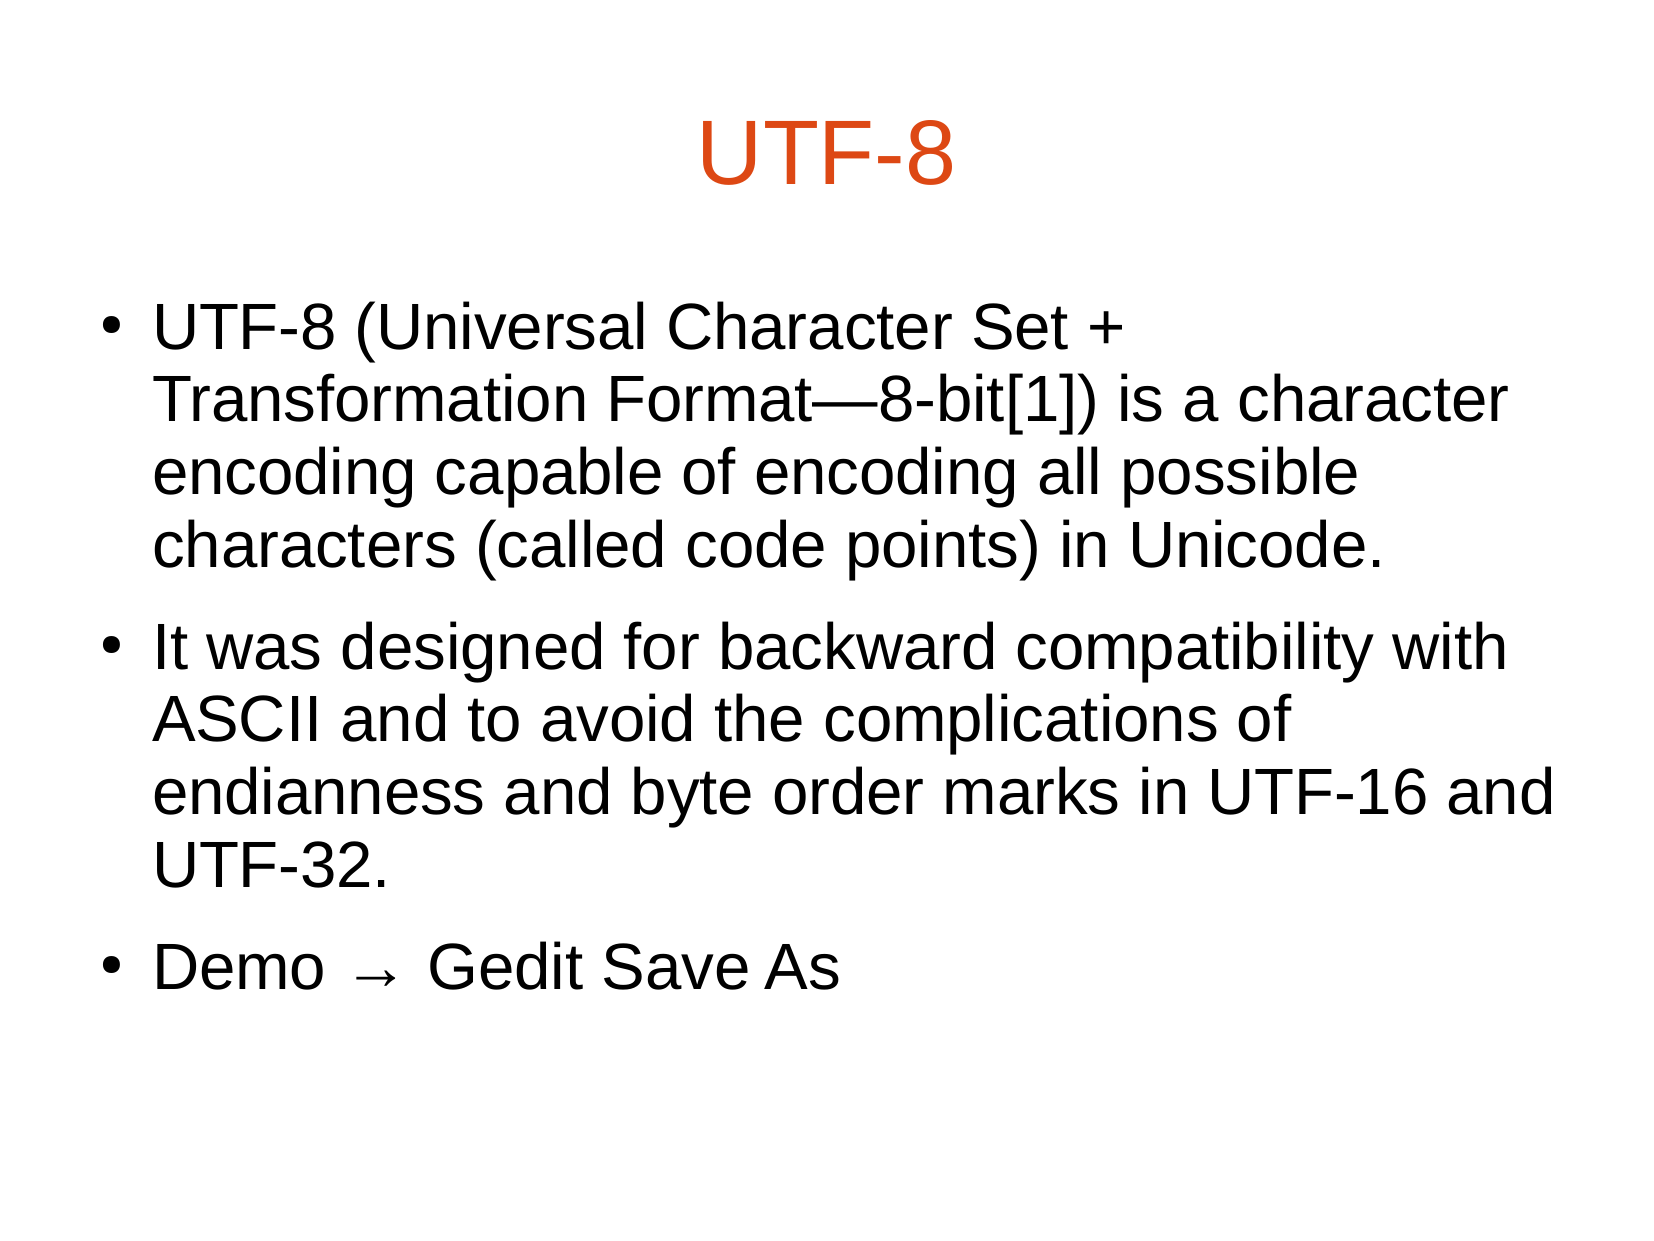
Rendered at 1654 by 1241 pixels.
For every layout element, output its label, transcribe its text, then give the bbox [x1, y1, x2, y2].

title UTF-8 [82, 49, 1571, 257]
list UTF-8 (Universal Character Set + Transformation Format—8-bit[1]) is a character encoding capable of encoding all possible characters (called code points) in Unicode. It was designed for backward compatibility with ASCII and to avoid the complications of endianness and byte order marks in UTF-16 and UTF-32. Demo → Gedit Save As [82, 290, 1571, 1010]
